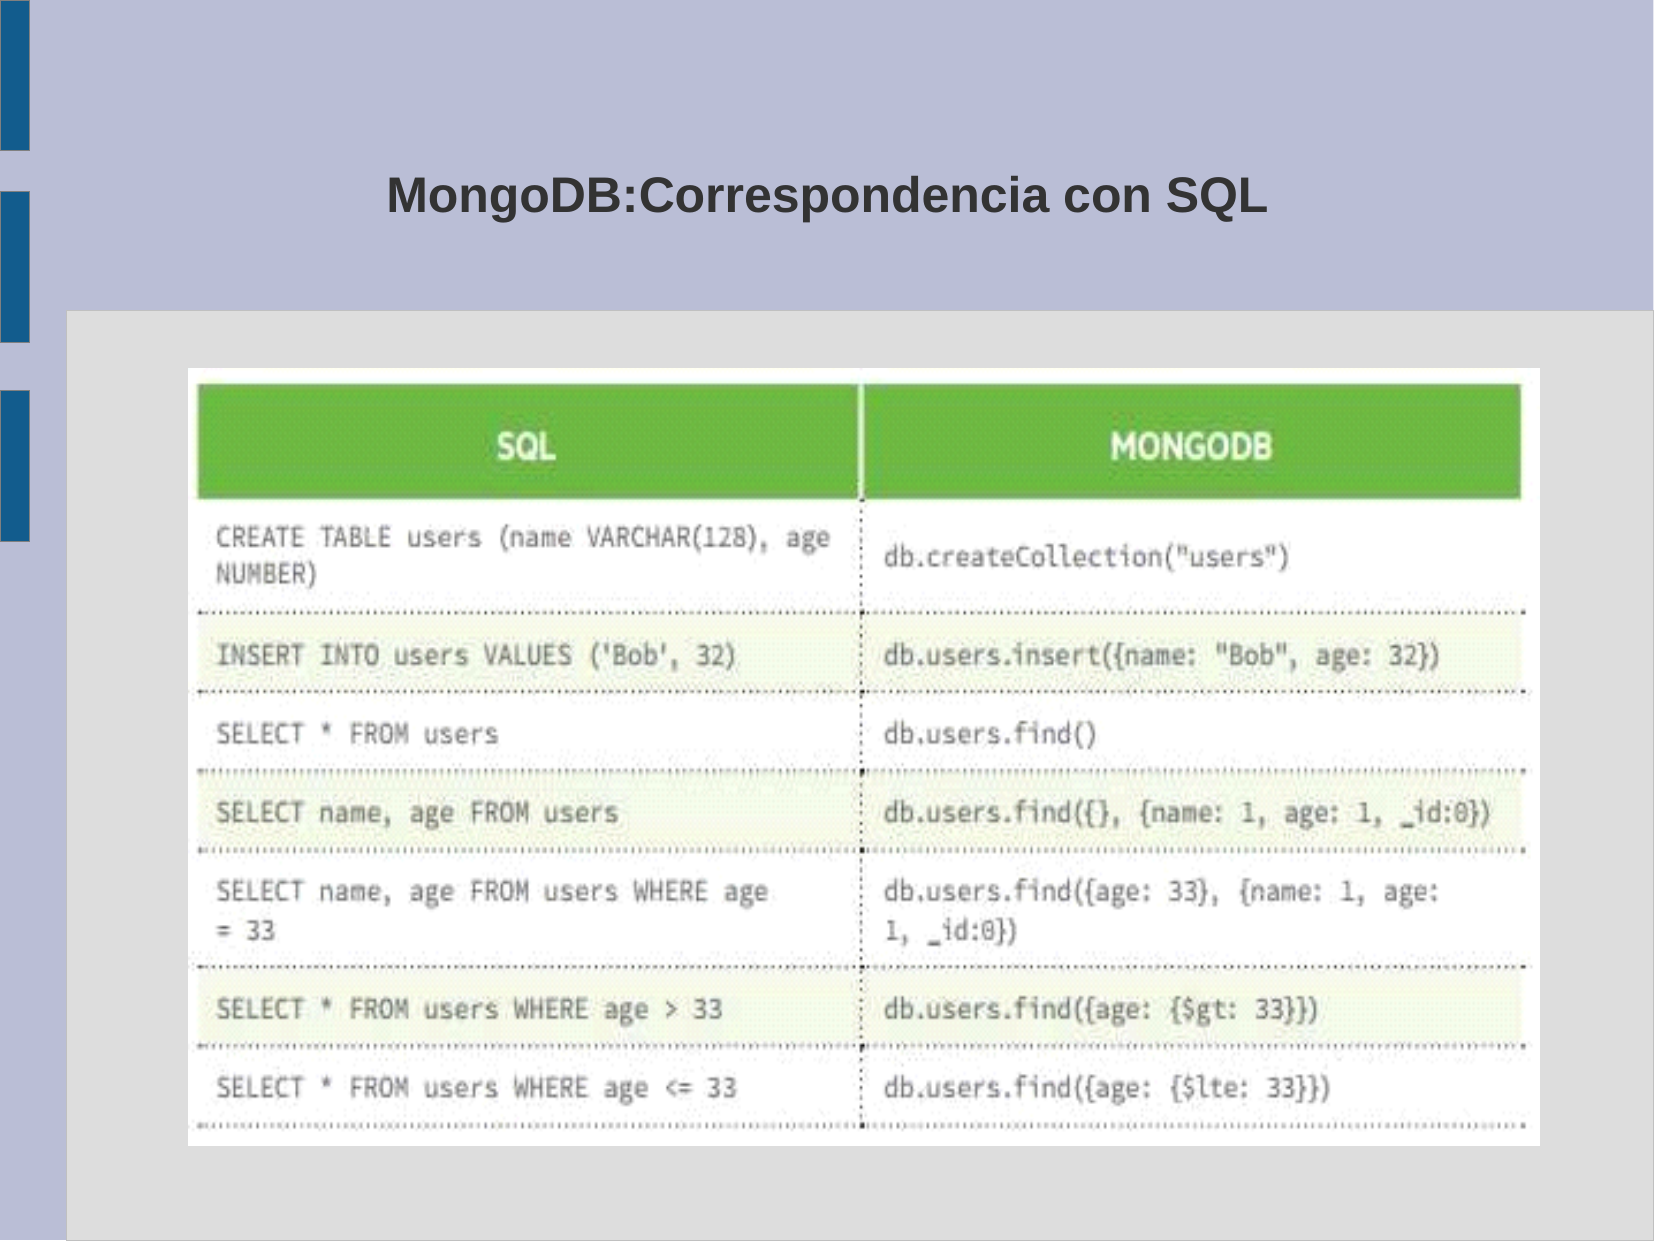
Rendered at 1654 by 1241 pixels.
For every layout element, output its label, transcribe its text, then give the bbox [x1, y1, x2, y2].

picture [188, 368, 1540, 1146]
title MongoDB:Correspondencia con SQL [121, 91, 1534, 299]
